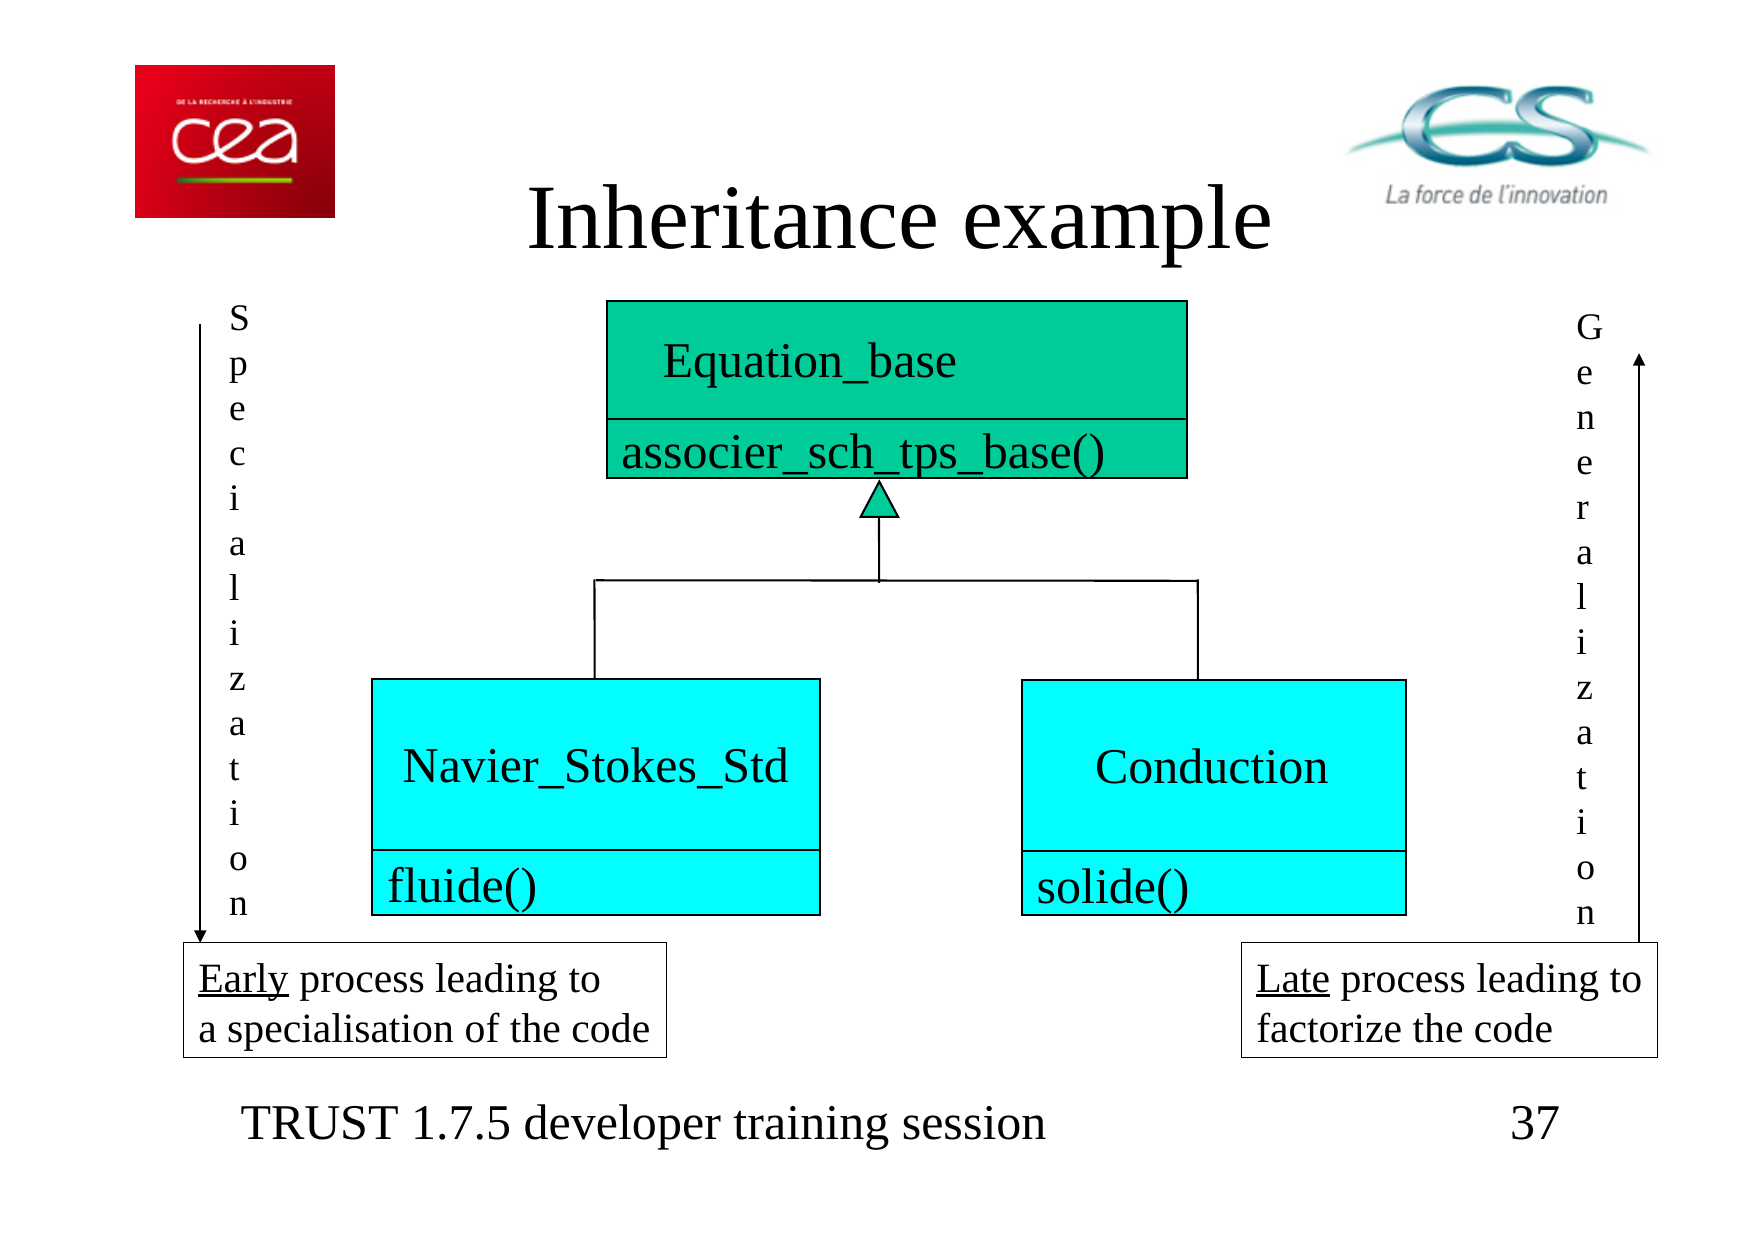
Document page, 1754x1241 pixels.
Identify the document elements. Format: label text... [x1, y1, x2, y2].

picture [1340, 73, 1662, 218]
text_box Equation_base [647, 319, 973, 396]
text_box associer_sch_tps_base() [606, 418, 1188, 478]
text_box Late process leading to factorize the code [1241, 942, 1658, 1058]
list [266, 319, 1575, 993]
text_box G e n e r a l i z a t i o n [1561, 294, 1619, 940]
text_box [606, 300, 1188, 418]
text_box Navier_Stokes_Std [387, 725, 805, 801]
text_box Early process leading to a specialisation of the code [183, 942, 667, 1058]
text_box Conduction [1080, 725, 1344, 801]
picture [135, 65, 335, 218]
text_box [372, 678, 821, 849]
text_box [1021, 680, 1406, 851]
text_box solide() [1021, 851, 1406, 915]
text_box S p e c i a l i z a t i o n [214, 285, 266, 942]
title Inheritance example [224, 117, 1576, 305]
text_box fluide() [372, 849, 821, 915]
